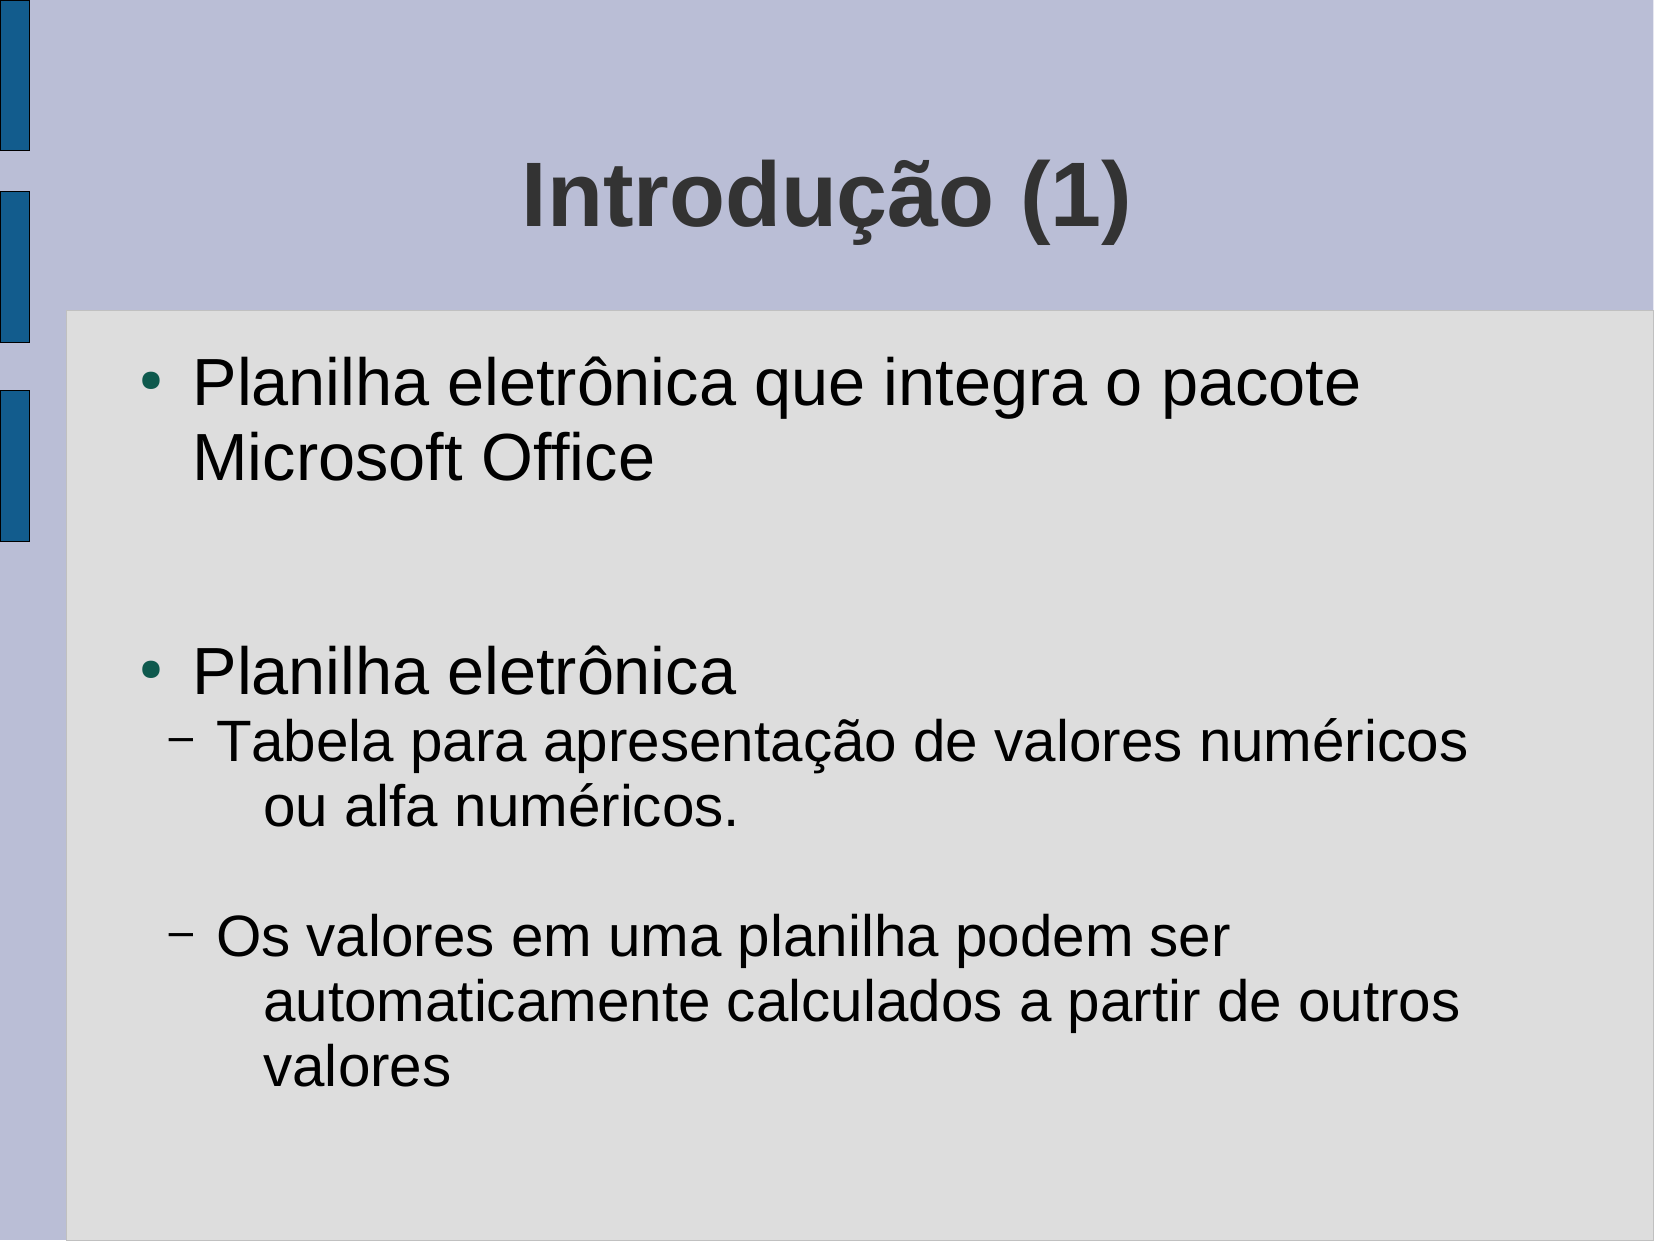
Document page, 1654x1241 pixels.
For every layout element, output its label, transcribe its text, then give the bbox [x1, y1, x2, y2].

list Planilha eletrônica que integra o pacote Microsoft Office Planilha eletrônica Tabela para apresentação de valores numéricos ou alfa numéricos. Os valores em uma planilha podem ser automaticamente calculados a partir de outros valores [121, 344, 1534, 1112]
title Introdução (1) [121, 98, 1534, 291]
